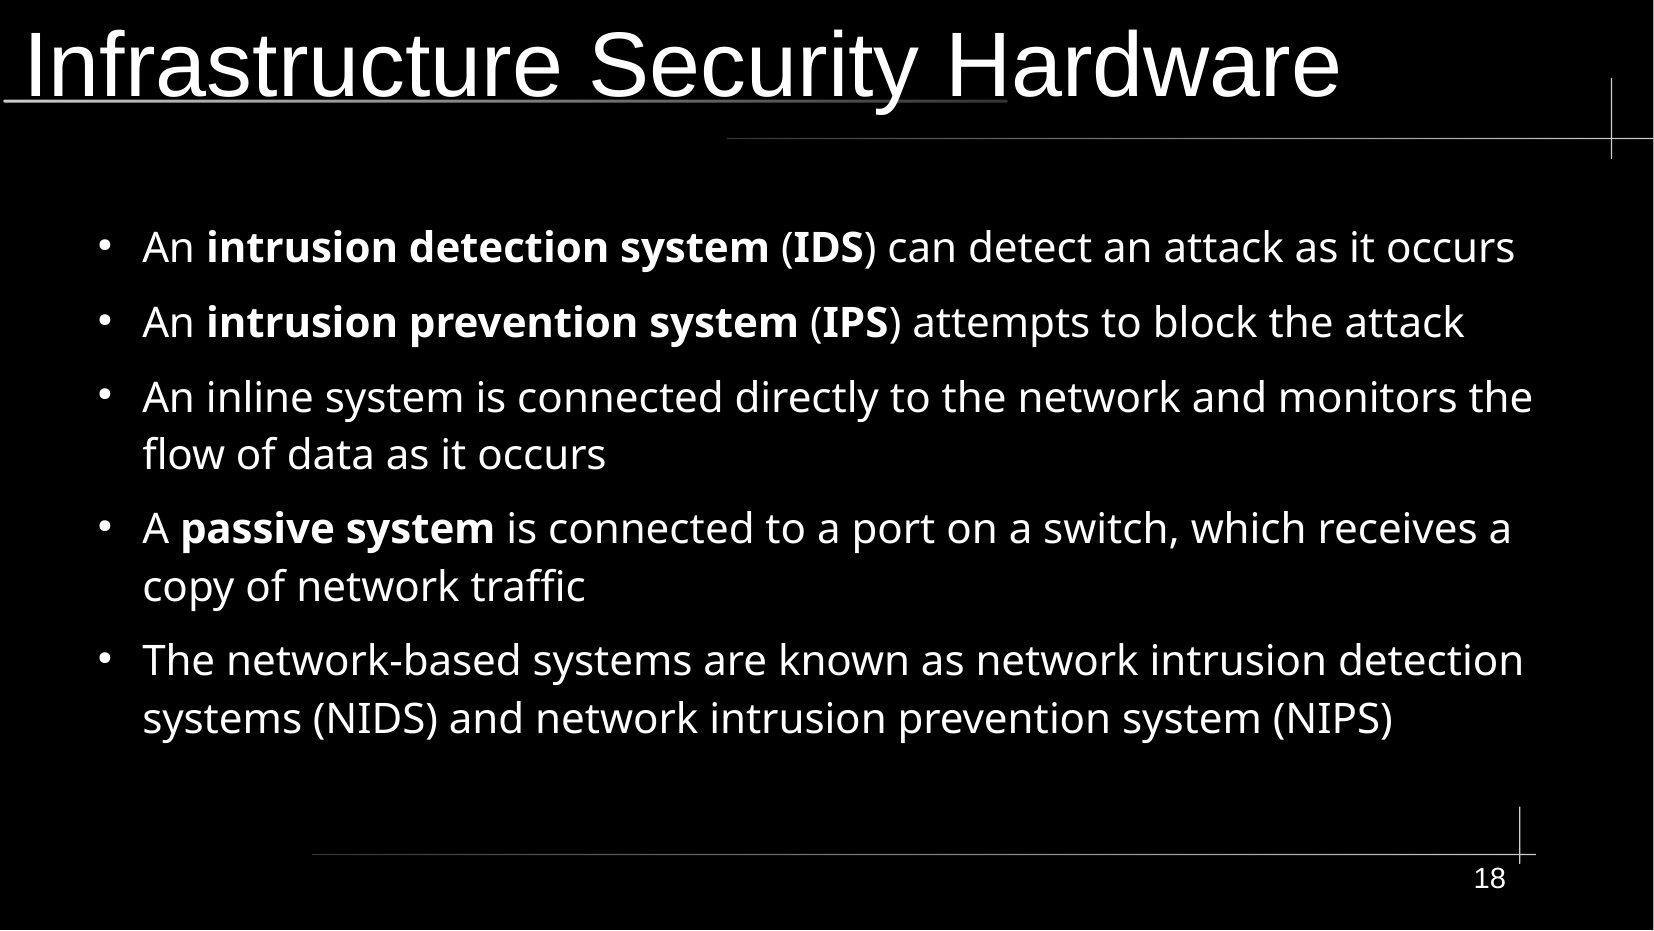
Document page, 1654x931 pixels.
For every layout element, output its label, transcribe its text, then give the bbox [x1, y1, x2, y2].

list An intrusion detection system (IDS) can detect an attack as it occurs An intrusion prevention system (IPS) attempts to block the attack An inline system is connected directly to the network and monitors the flow of data as it occurs A passive system is connected to a port on a switch, which receives a copy of network traffic The network-based systems are known as network intrusion detection systems (NIDS) and network intrusion prevention system (NIPS) [82, 217, 1571, 758]
title Infrastructure Security Hardware [23, 11, 1589, 119]
